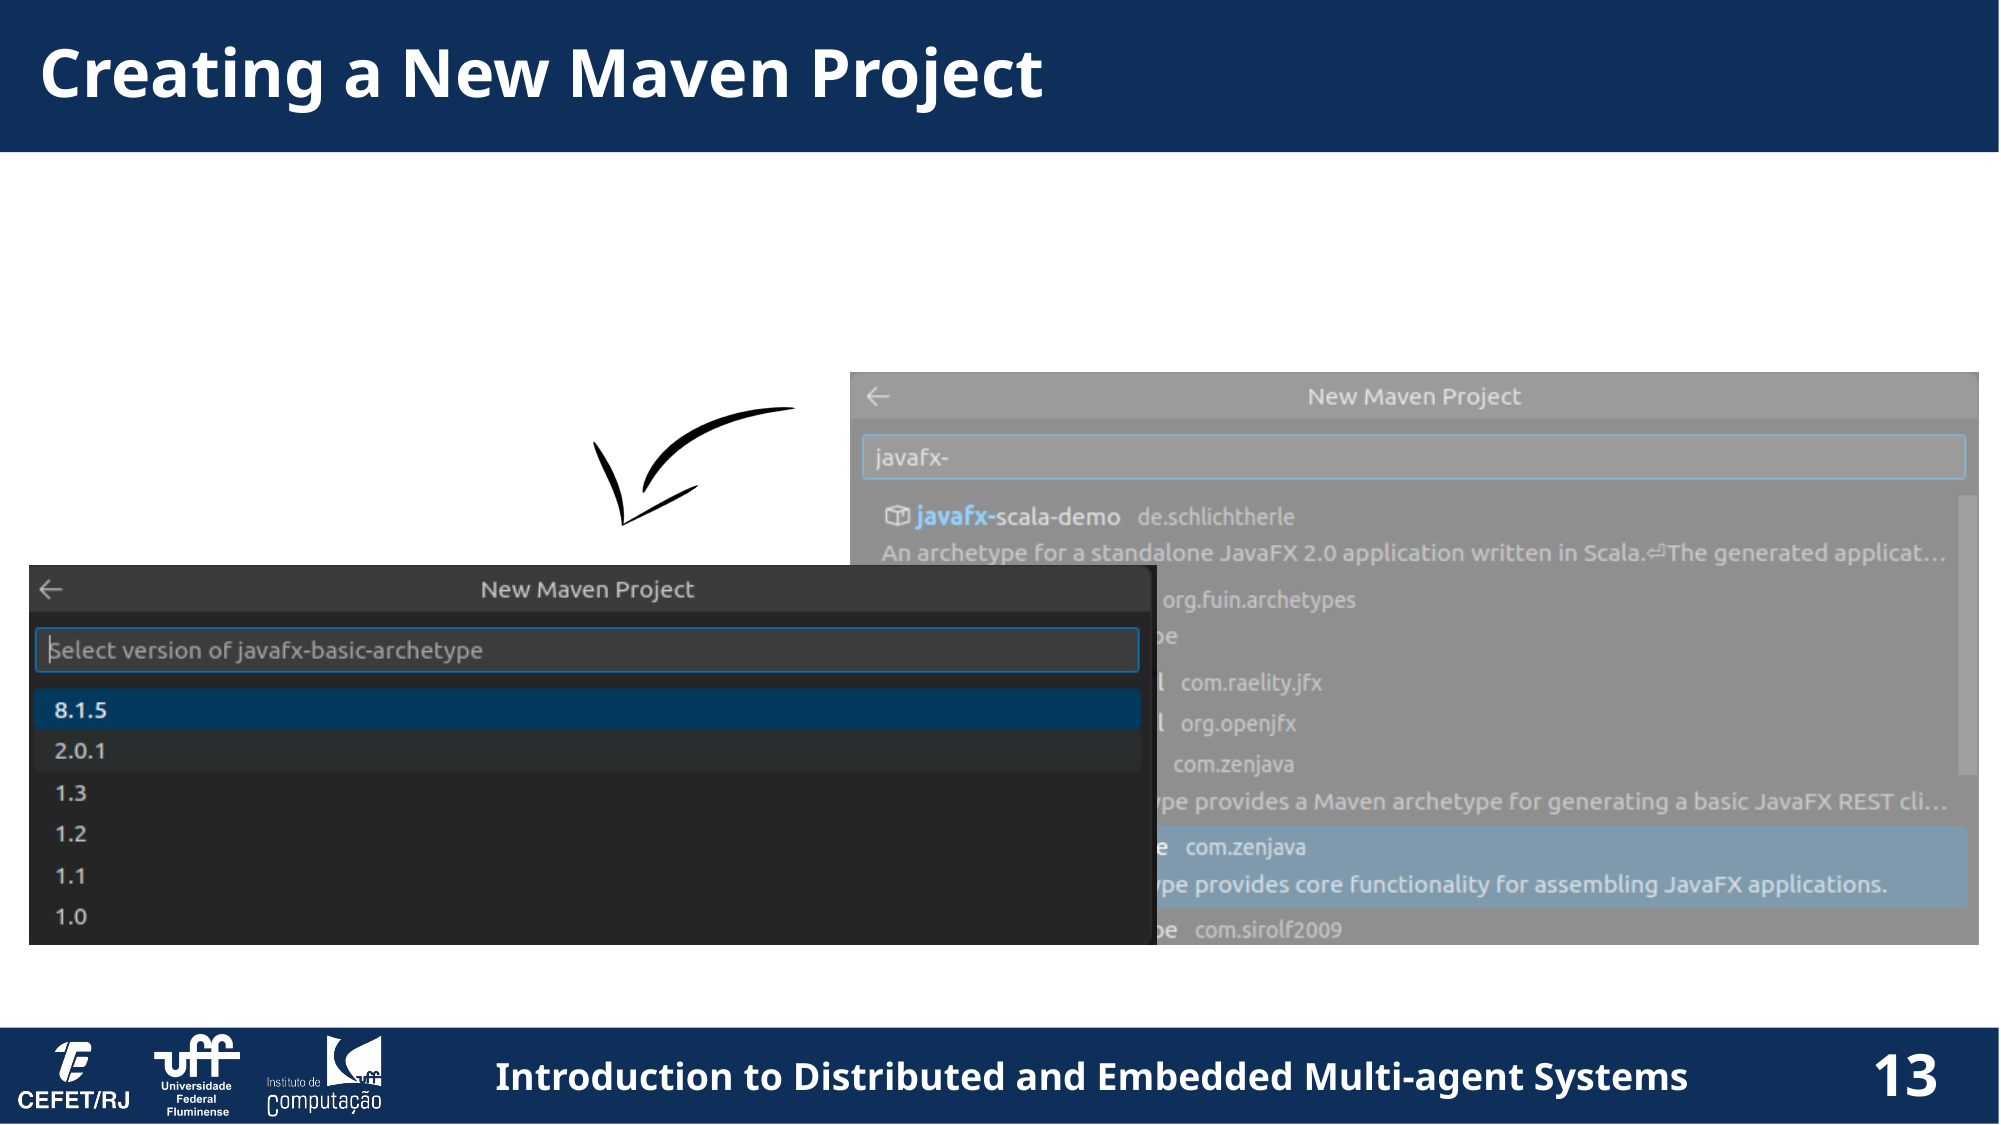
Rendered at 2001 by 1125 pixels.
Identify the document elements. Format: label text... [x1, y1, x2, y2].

picture [29, 372, 1979, 945]
picture [265, 1033, 383, 1117]
picture [570, 331, 796, 538]
text_box Creating a New Maven Project [25, 23, 1999, 119]
picture [153, 1033, 241, 1121]
picture [18, 1021, 129, 1125]
